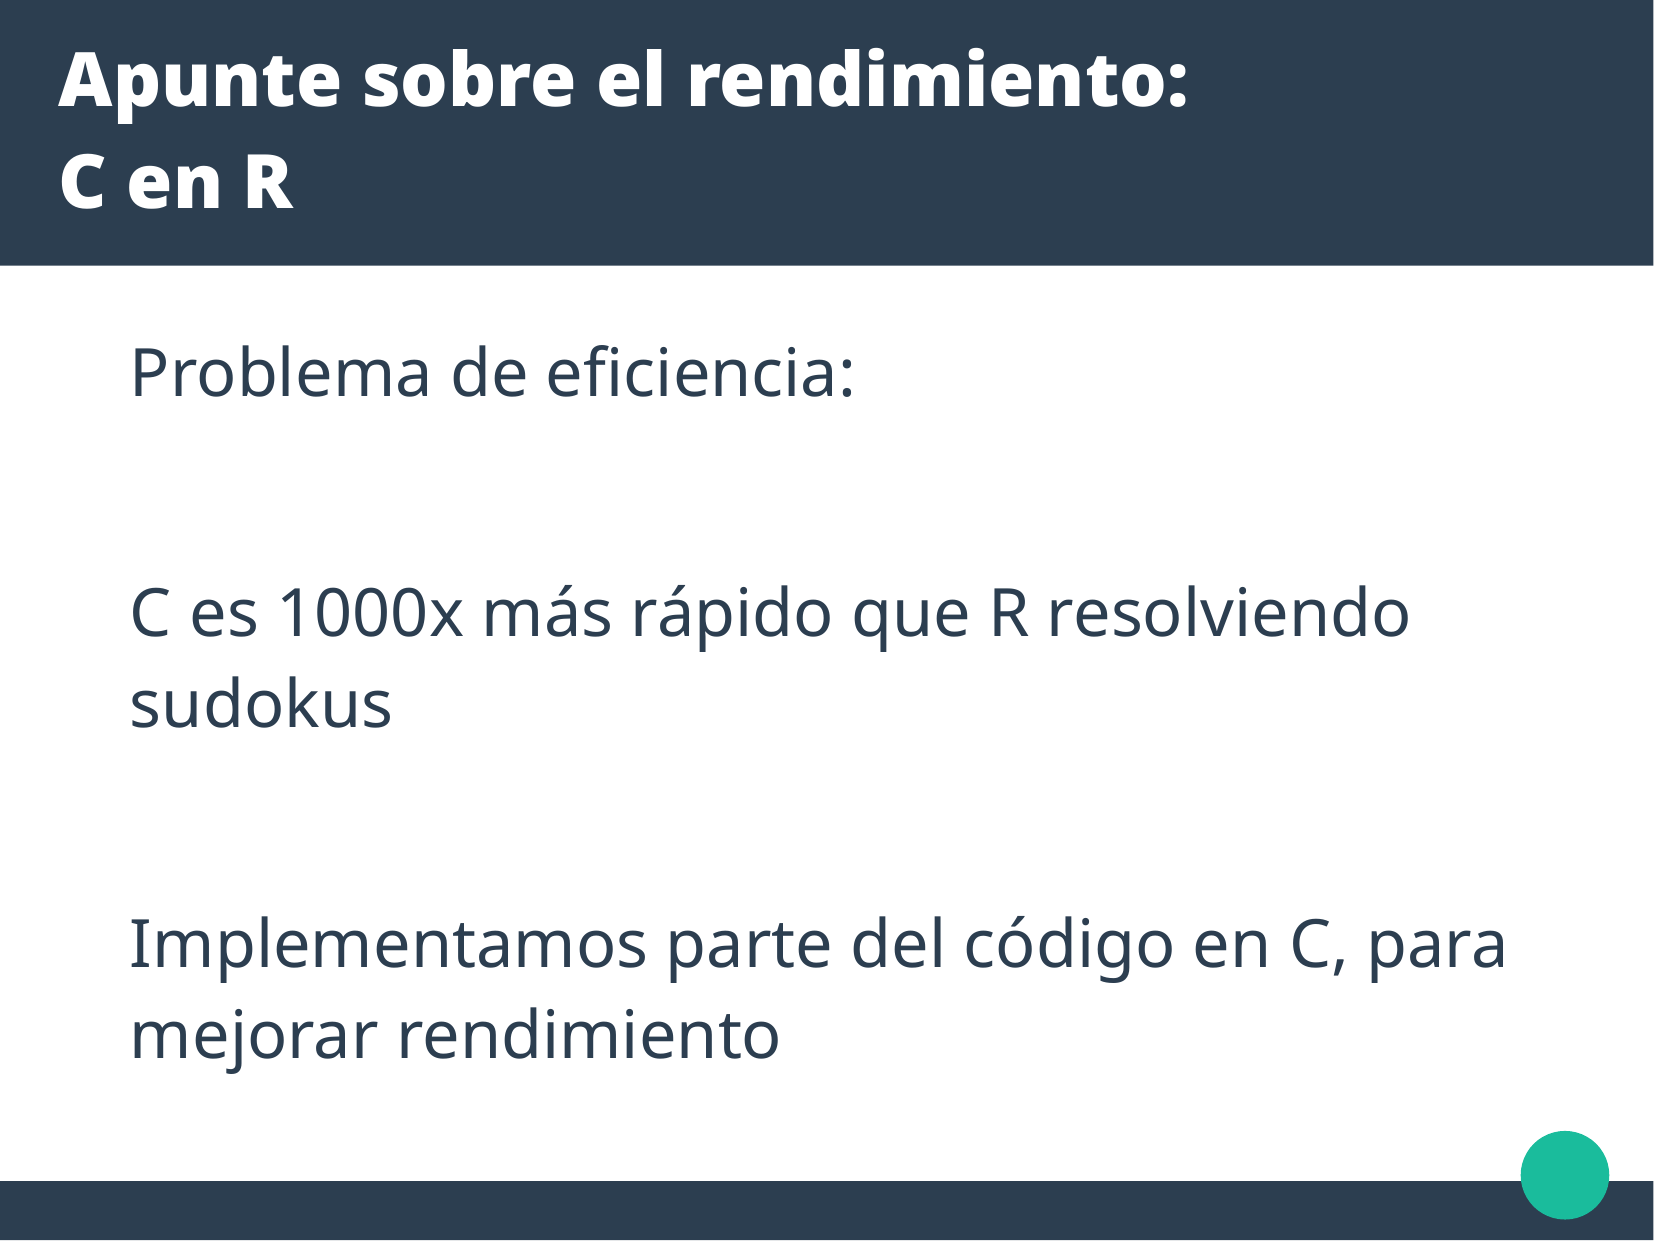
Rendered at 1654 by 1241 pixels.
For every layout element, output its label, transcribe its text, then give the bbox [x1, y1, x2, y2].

list Problema de eficiencia: C es 1000x más rápido que R resolviendo sudokus Implementamos parte del código en C, para mejorar rendimiento [59, 324, 1595, 1152]
title Apunte sobre el rendimiento: C en R [59, 40, 1595, 216]
